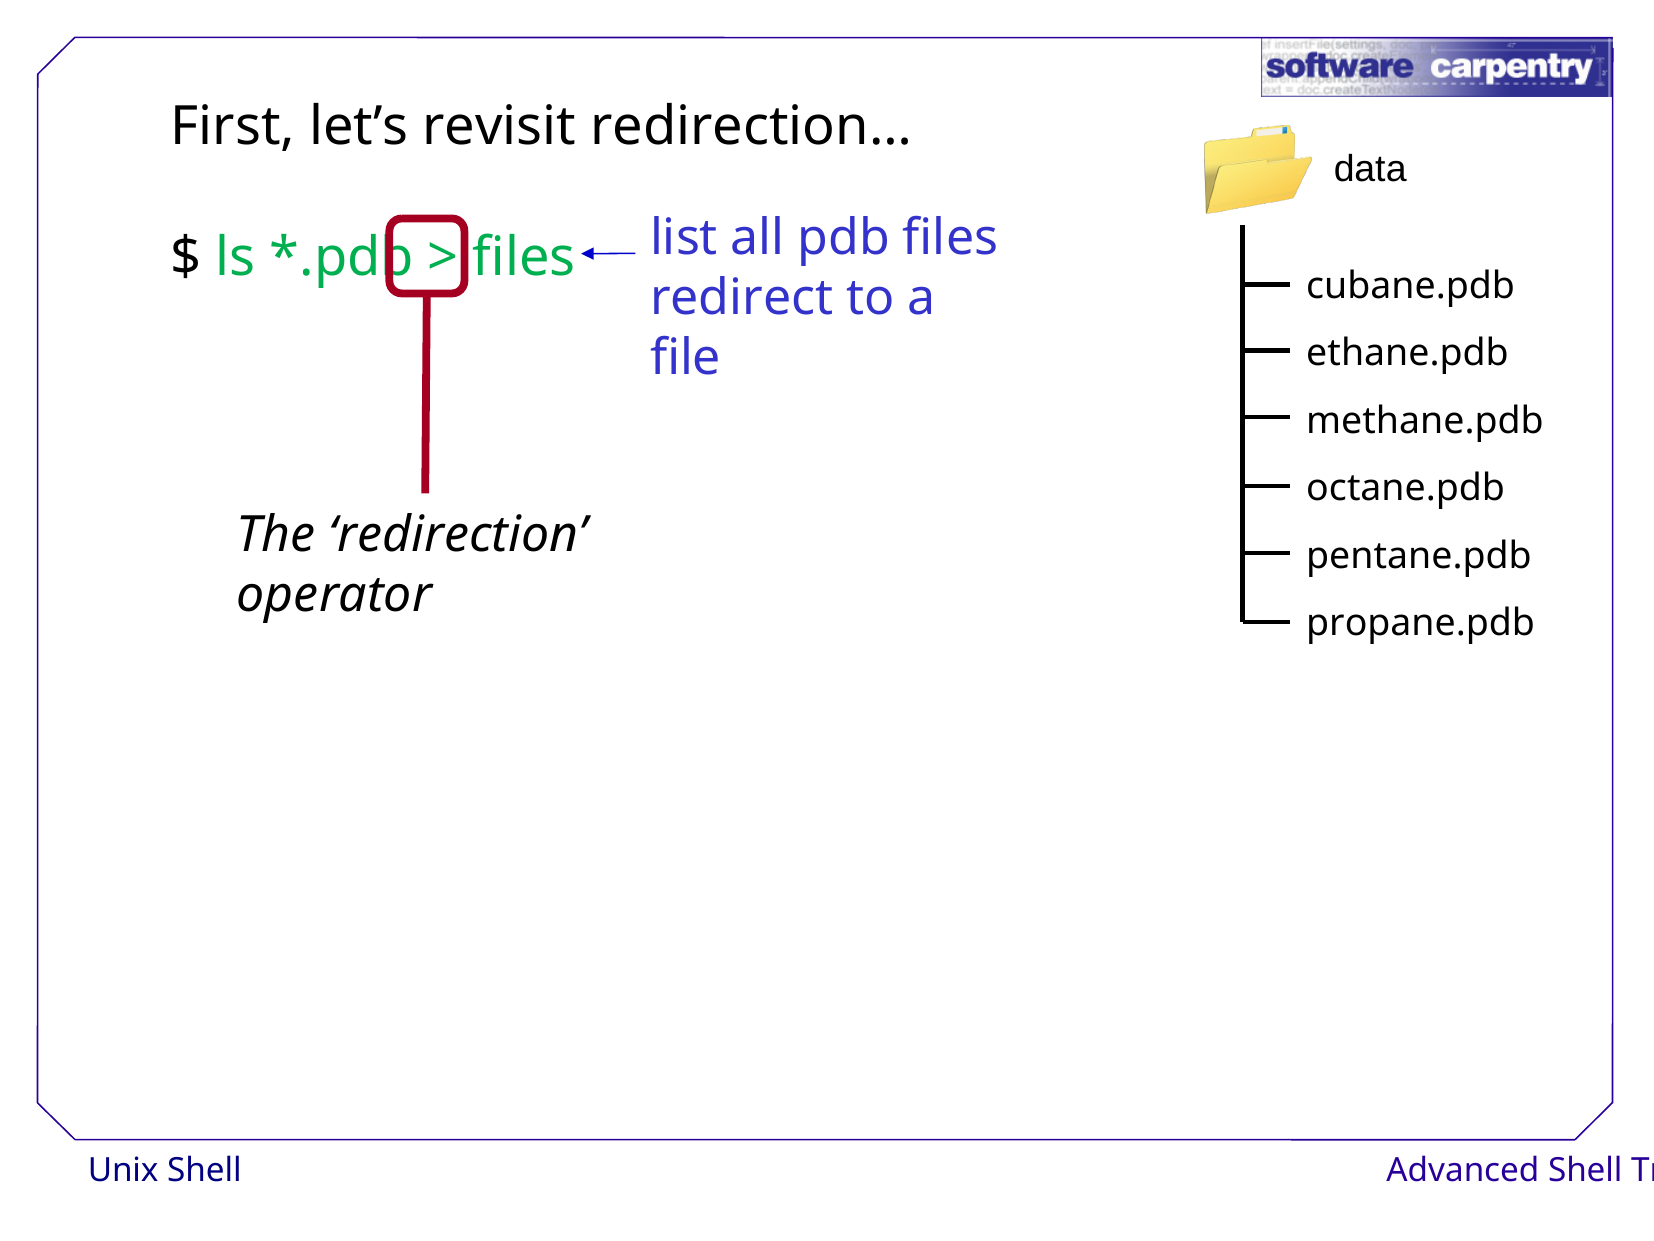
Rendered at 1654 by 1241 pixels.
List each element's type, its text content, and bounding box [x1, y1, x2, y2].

text_box list all pdb files redirect to a file [635, 196, 1026, 339]
text_box The ‘redirection’ operator [222, 493, 629, 629]
text_box First, let’s revisit redirection… $ ls *.pdb > files [394, 223, 460, 289]
text_box First, let’s revisit redirection… $ ls *.pdb > files [155, 83, 1224, 359]
text_box data [1318, 139, 1422, 198]
picture [1200, 111, 1316, 227]
text_box cubane.pdb ethane.pdb methane.pdb octane.pdb pentane.pdb propane.pdb [1291, 230, 1559, 652]
picture [1261, 39, 1613, 97]
